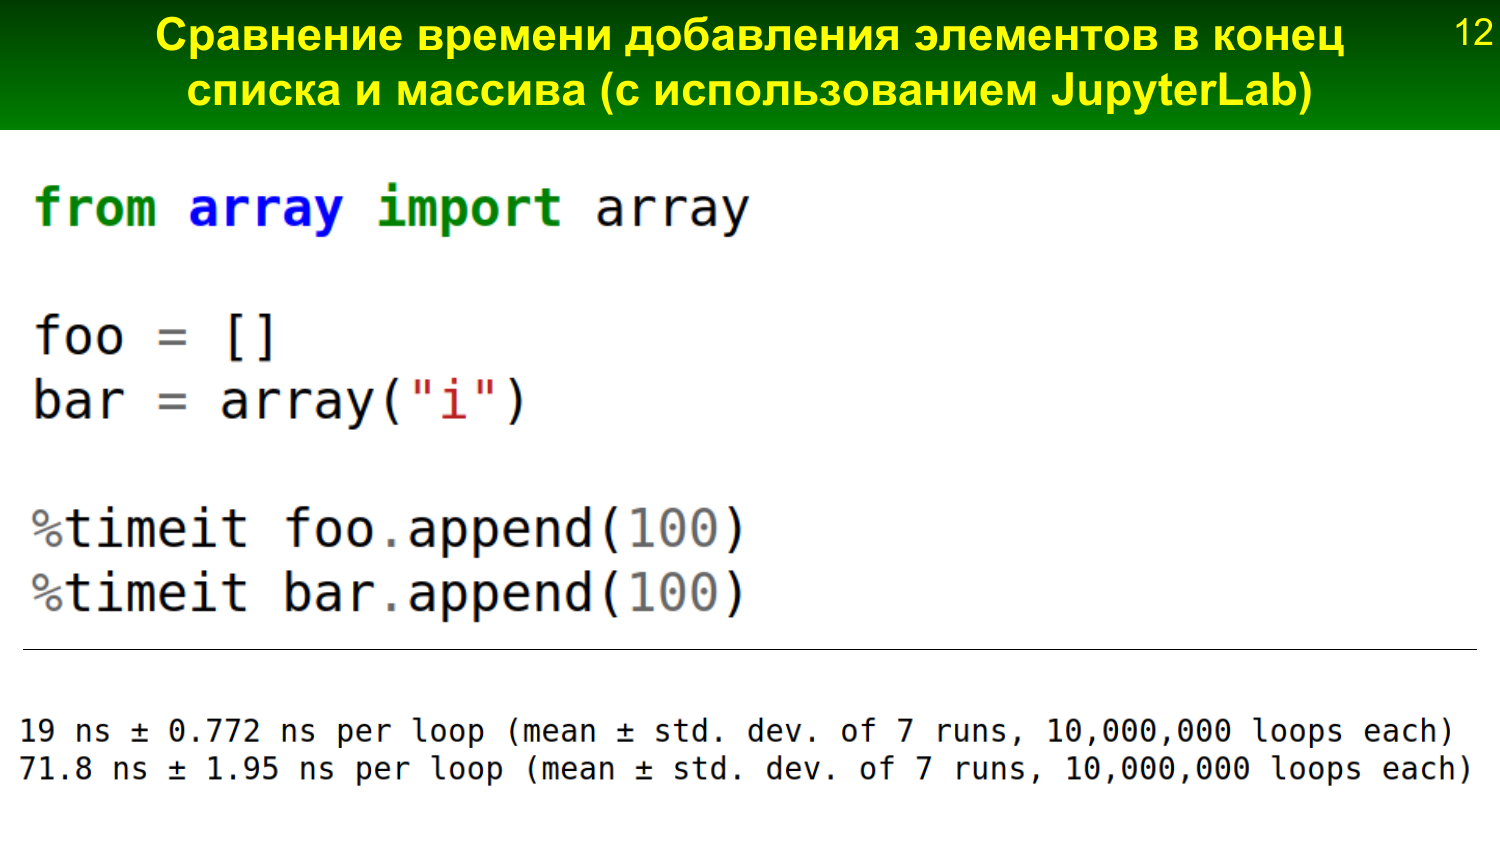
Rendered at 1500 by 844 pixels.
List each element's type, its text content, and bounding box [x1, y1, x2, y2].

picture [22, 173, 768, 638]
title Сравнение времени добавления элементов в конец списка и массива (с использованием JupyterLab) [75, 0, 1426, 123]
picture [11, 704, 1477, 792]
